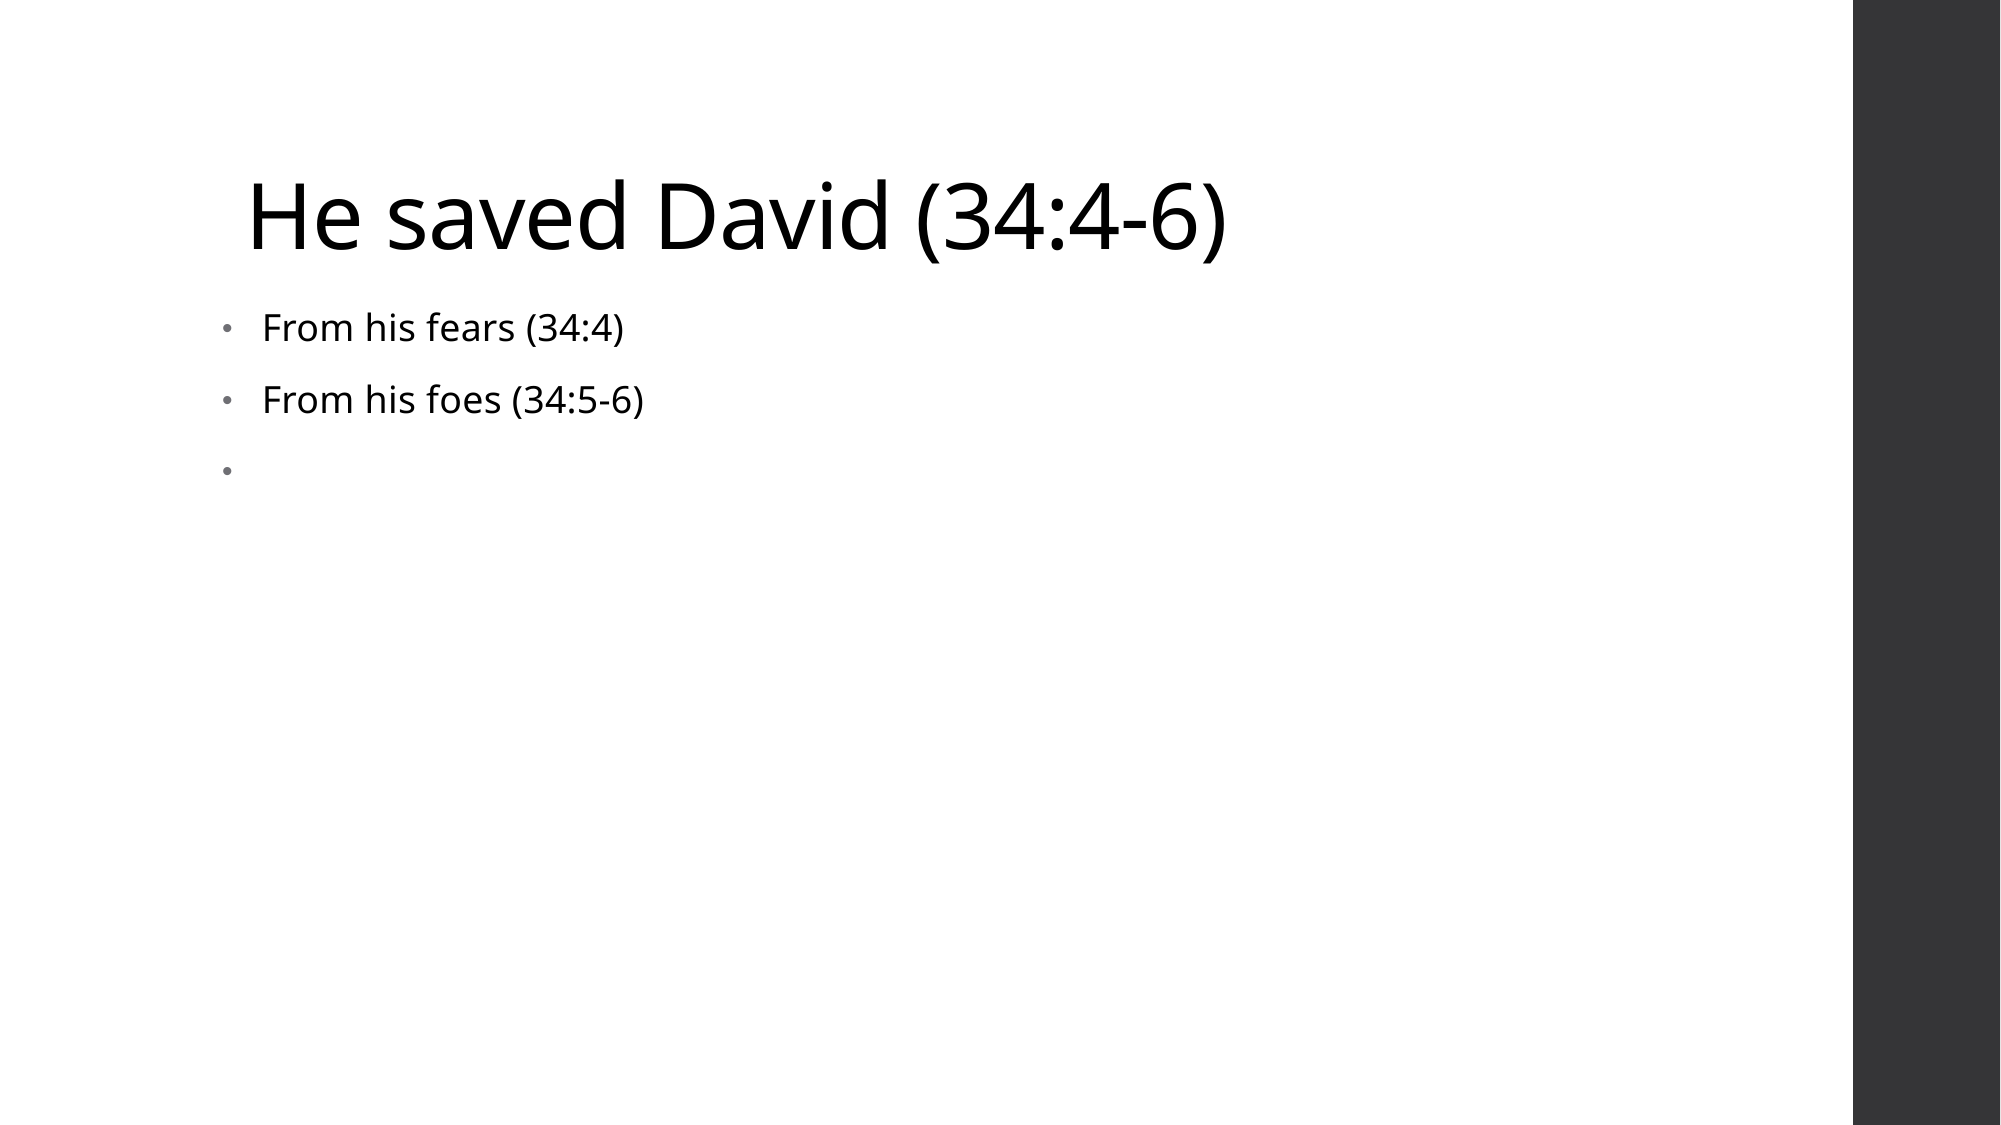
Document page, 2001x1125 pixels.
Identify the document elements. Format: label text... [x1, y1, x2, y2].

list From his fears (34:4) From his foes (34:5-6) [206, 299, 1617, 1014]
title He saved David (34:4-6) [206, 60, 1797, 278]
